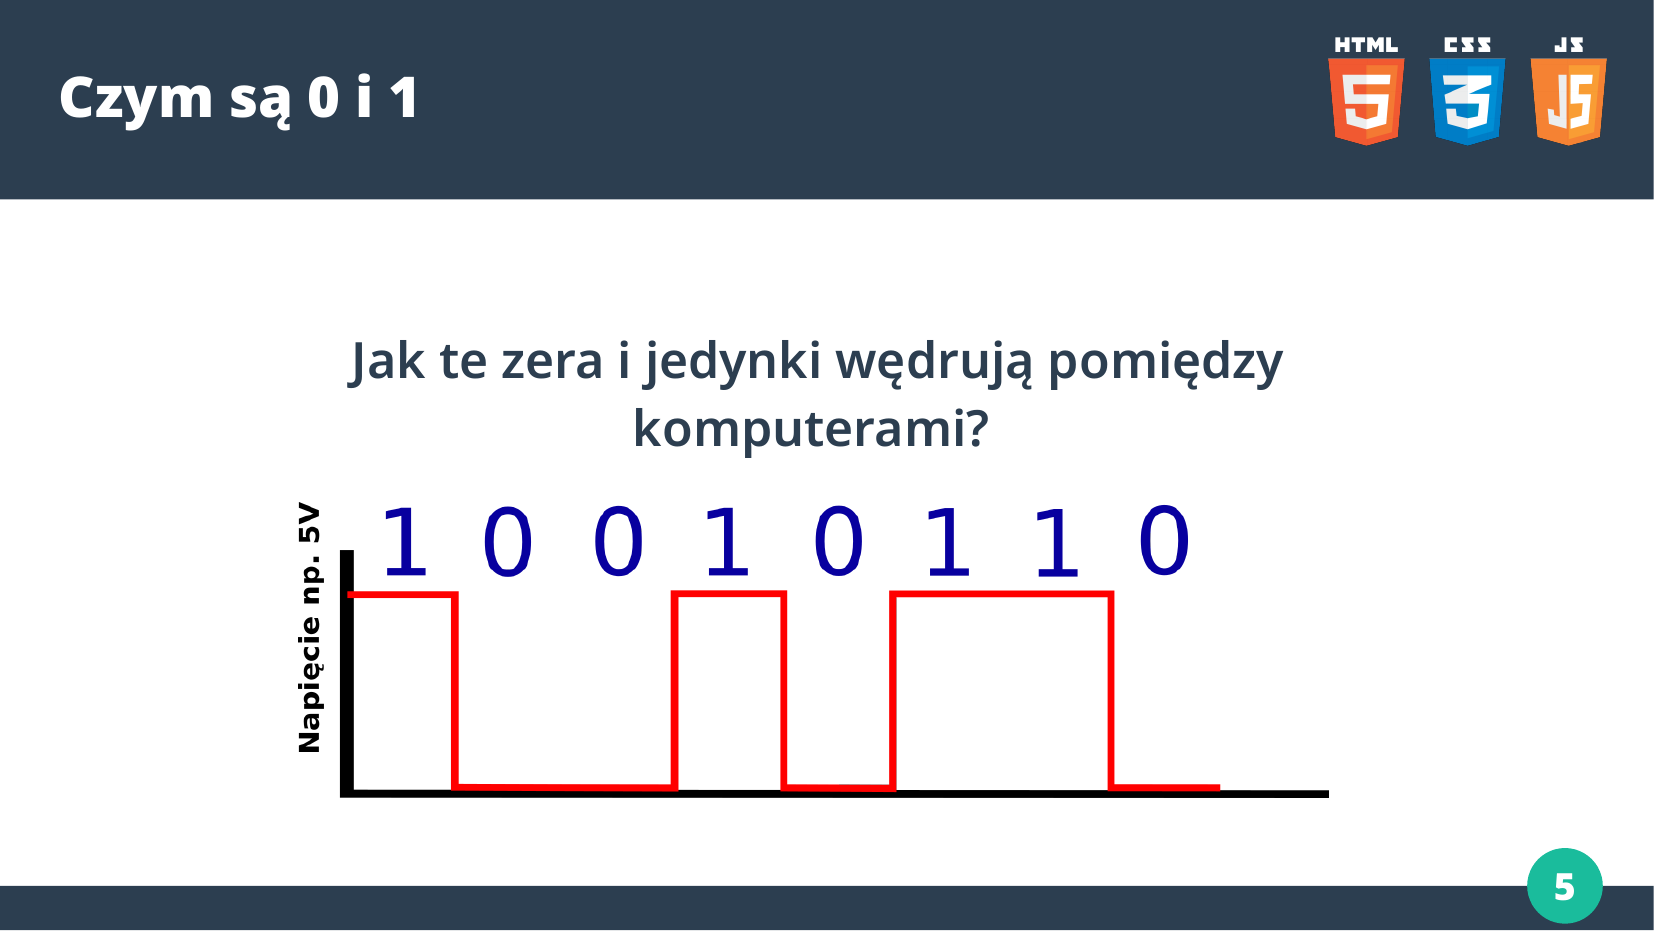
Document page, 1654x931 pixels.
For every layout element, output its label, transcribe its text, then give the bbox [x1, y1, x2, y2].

picture [298, 502, 1329, 798]
list Jak te zera i jedynki wędrują pomiędzy komputerami? [177, 324, 1388, 502]
picture [1328, 37, 1607, 146]
title Czym są 0 i 1 [59, 37, 1595, 155]
